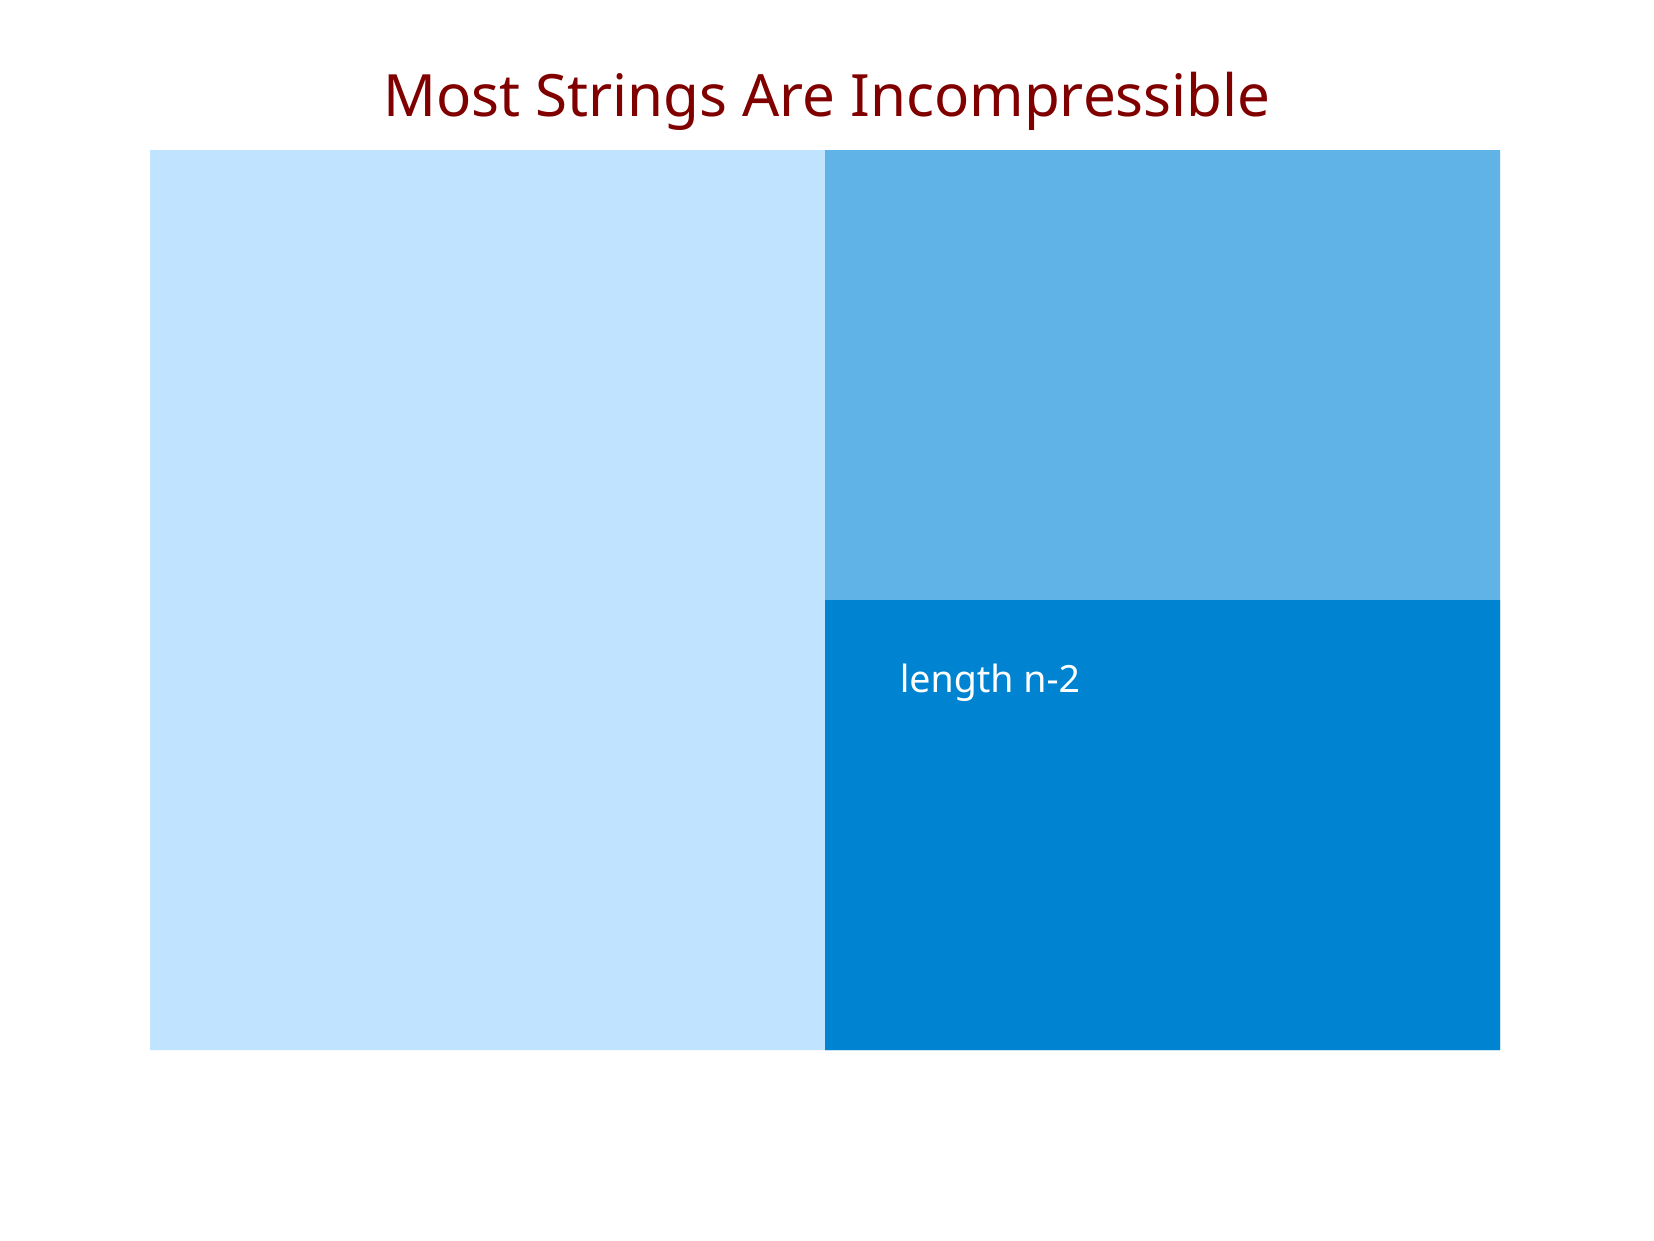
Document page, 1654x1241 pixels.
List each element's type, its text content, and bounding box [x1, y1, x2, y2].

text_box [150, 150, 1501, 1051]
text_box length n-2 [885, 645, 1216, 708]
title Most Strings Are Incompressible [82, 59, 1571, 127]
